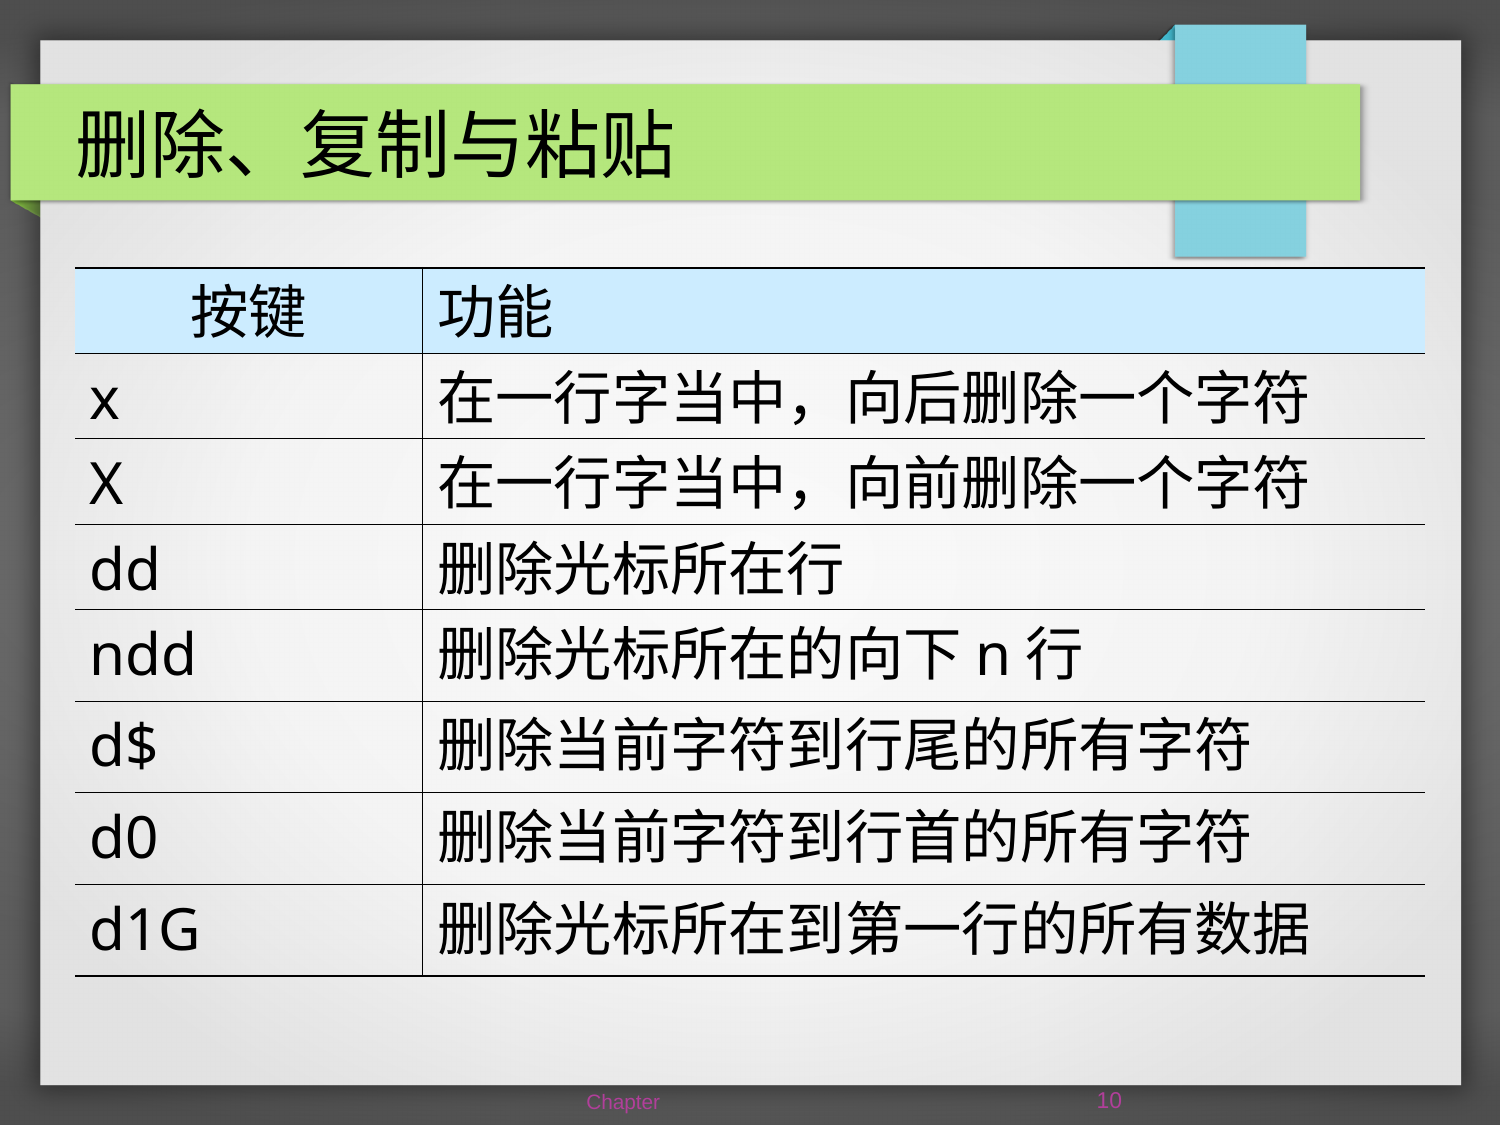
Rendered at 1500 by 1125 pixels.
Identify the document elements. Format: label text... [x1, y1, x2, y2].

table_cell 删除光标所在的向下n行 [423, 610, 1425, 701]
table_header 功能 [423, 269, 1425, 353]
table_cell dd [75, 525, 422, 609]
table_cell ndd [75, 610, 422, 701]
table_cell 在一行字当中，向前删除一个字符 [423, 439, 1425, 524]
table_cell X [75, 439, 422, 524]
table_cell 删除光标所在到第一行的所有数据 [423, 885, 1425, 975]
title 删除、复制与粘贴 [75, 85, 1147, 193]
table_cell 删除当前字符到行首的所有字符 [423, 793, 1425, 884]
picture [0, 0, 1500, 1125]
table_cell 删除当前字符到行尾的所有字符 [423, 702, 1425, 792]
table_cell d0 [75, 793, 422, 884]
text_box Chapter [75, 1075, 676, 1114]
table_cell 在一行字当中，向后删除一个字符 [423, 354, 1425, 438]
text_box <number> [1025, 1075, 1123, 1114]
table_cell d$ [75, 702, 422, 792]
table_cell d1G [75, 885, 422, 975]
table_cell 删除光标所在行 [423, 525, 1425, 609]
table_header 按键 [75, 269, 422, 353]
table_cell x [75, 354, 422, 438]
